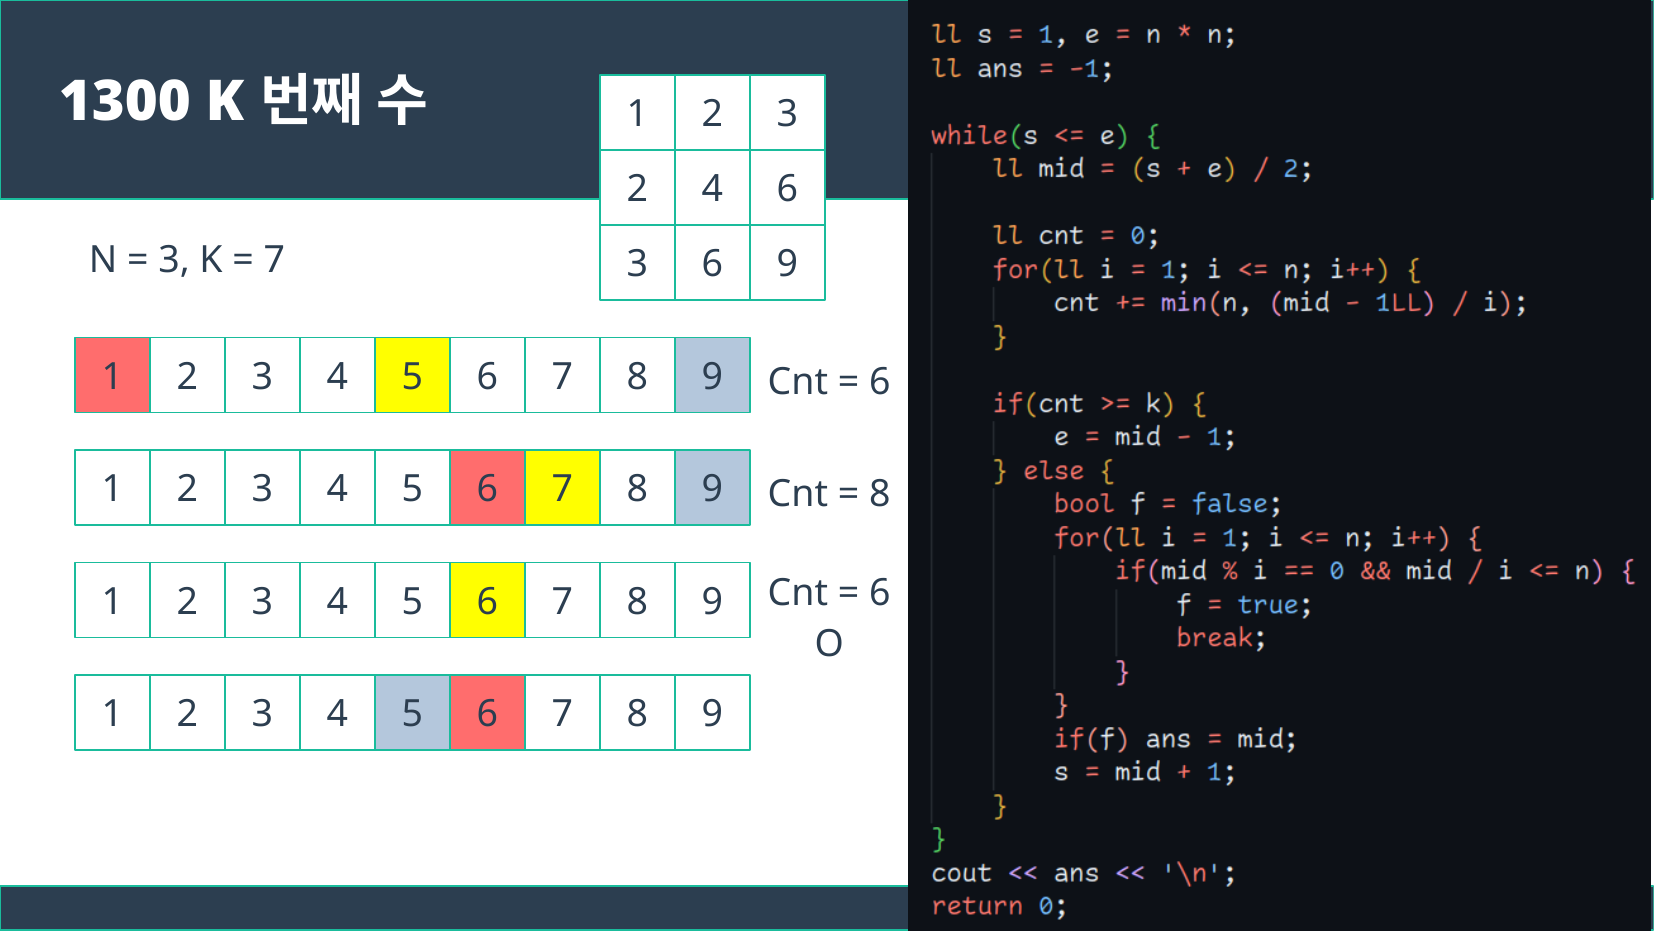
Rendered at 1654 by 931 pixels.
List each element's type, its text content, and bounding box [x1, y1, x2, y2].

text_box 9 [676, 450, 751, 526]
text_box 8 [600, 675, 676, 751]
text_box 2 [150, 675, 225, 751]
text_box 4 [301, 675, 375, 751]
text_box 1 [75, 450, 150, 526]
text_box 6 [675, 225, 750, 301]
text_box 2 [150, 450, 225, 526]
text_box 4 [675, 150, 750, 225]
text_box 7 [525, 450, 600, 526]
text_box 1 [75, 675, 150, 751]
text_box 2 [150, 337, 225, 413]
text_box 6 [750, 150, 826, 225]
text_box 6 [450, 337, 525, 413]
text_box 9 [676, 562, 750, 638]
text_box 1 [75, 337, 150, 413]
text_box 2 [600, 150, 675, 225]
text_box 8 [600, 337, 676, 413]
text_box 9 [750, 225, 826, 301]
text_box 6 [450, 450, 525, 526]
text_box 4 [301, 450, 375, 526]
text_box 3 [750, 75, 826, 150]
text_box 2 [675, 75, 750, 150]
text_box 4 [301, 337, 375, 413]
title 1300 K번째 수 [59, 37, 908, 155]
text_box 8 [600, 450, 676, 526]
text_box Cnt = 6 O [750, 558, 909, 676]
text_box 6 [450, 675, 525, 751]
text_box 5 [375, 562, 450, 638]
text_box 7 [525, 337, 600, 413]
picture [908, 0, 1651, 931]
text_box 3 [225, 450, 301, 526]
text_box 5 [375, 450, 450, 526]
text_box 3 [225, 562, 301, 638]
text_box 5 [375, 337, 450, 413]
text_box 3 [600, 225, 675, 301]
text_box Cnt = 6 [750, 346, 909, 413]
text_box 4 [301, 562, 375, 638]
text_box 7 [525, 562, 600, 638]
text_box 6 [450, 562, 525, 638]
text_box 3 [225, 675, 301, 751]
text_box 2 [150, 562, 225, 638]
text_box 9 [676, 675, 751, 751]
text_box 9 [676, 337, 751, 413]
text_box 1 [75, 562, 150, 638]
text_box Cnt = 8 [750, 459, 909, 526]
text_box 7 [525, 675, 600, 751]
text_box N = 3, K = 7 [74, 225, 301, 291]
text_box 8 [600, 562, 676, 638]
text_box 3 [225, 337, 301, 413]
text_box 1 [600, 75, 675, 150]
text_box 5 [375, 675, 450, 751]
